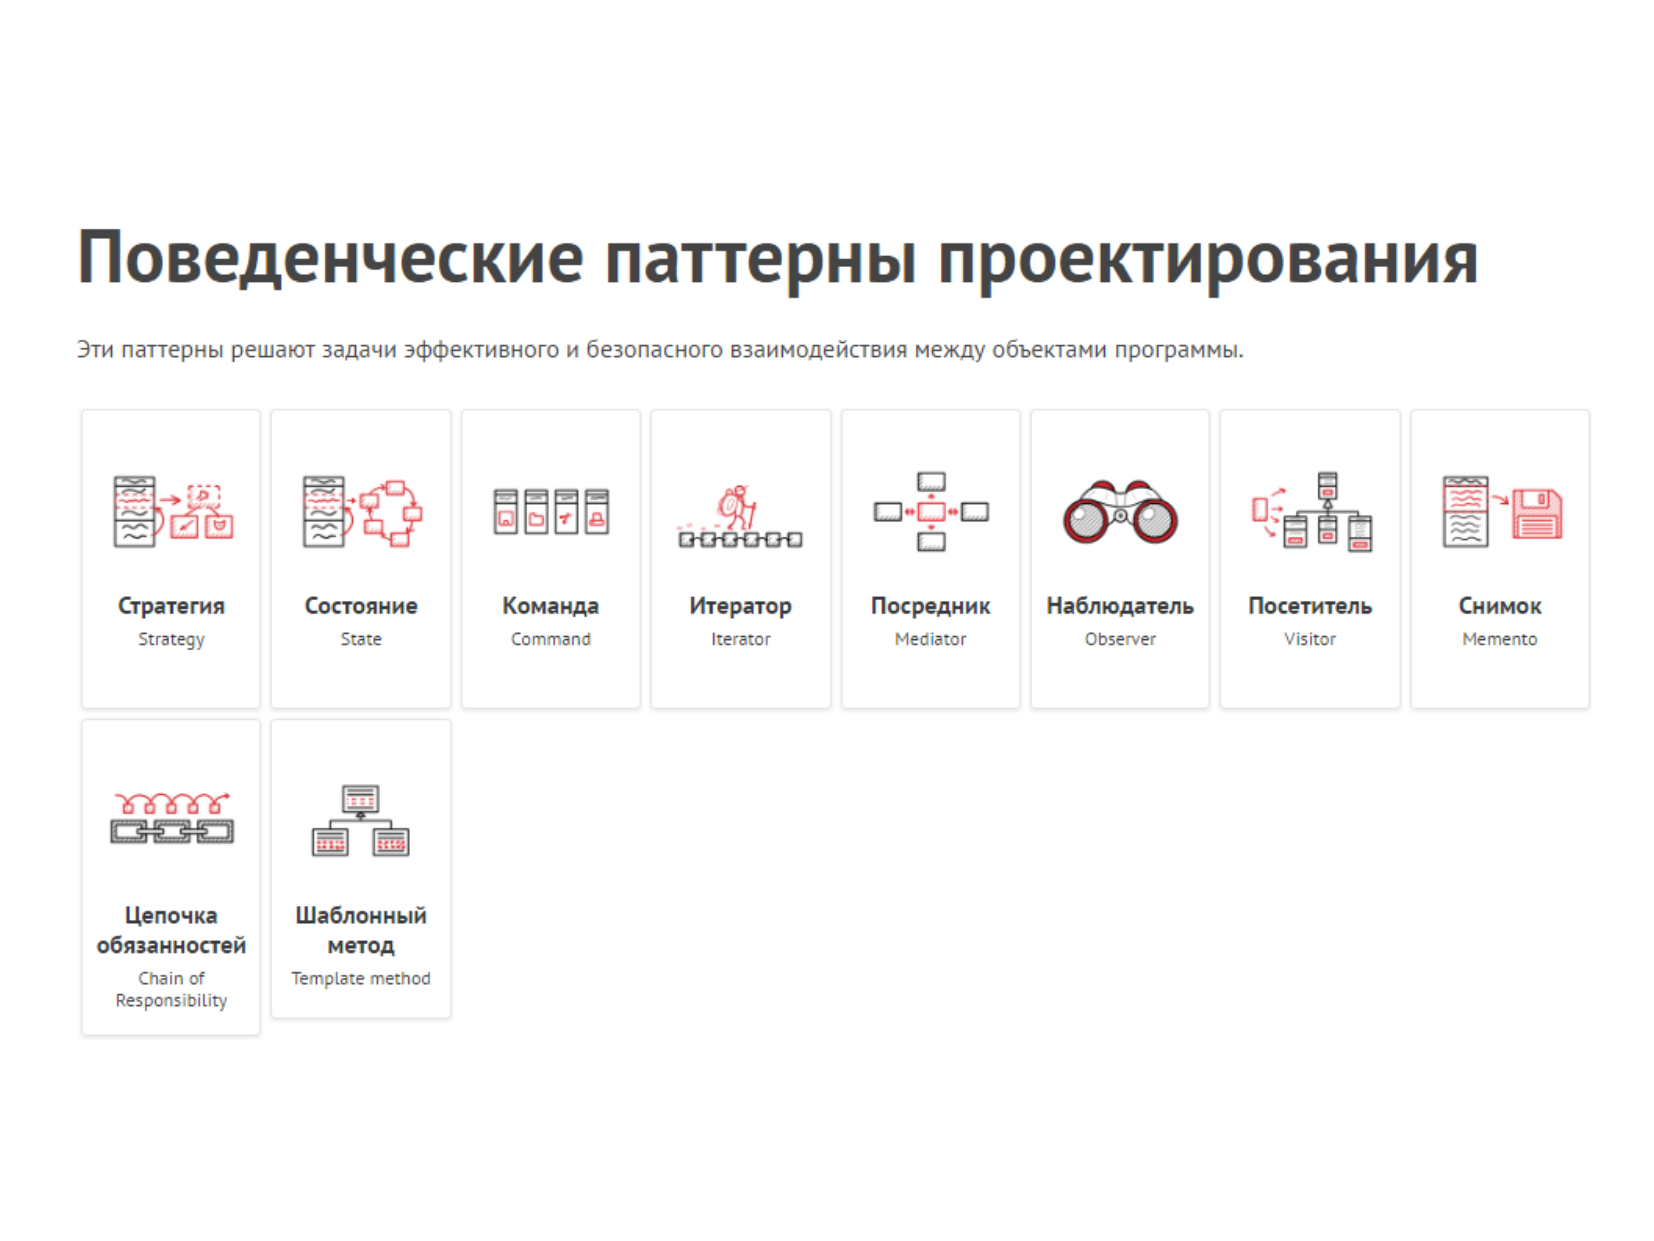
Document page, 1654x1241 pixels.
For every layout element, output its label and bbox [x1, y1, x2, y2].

picture [47, 195, 1617, 1052]
